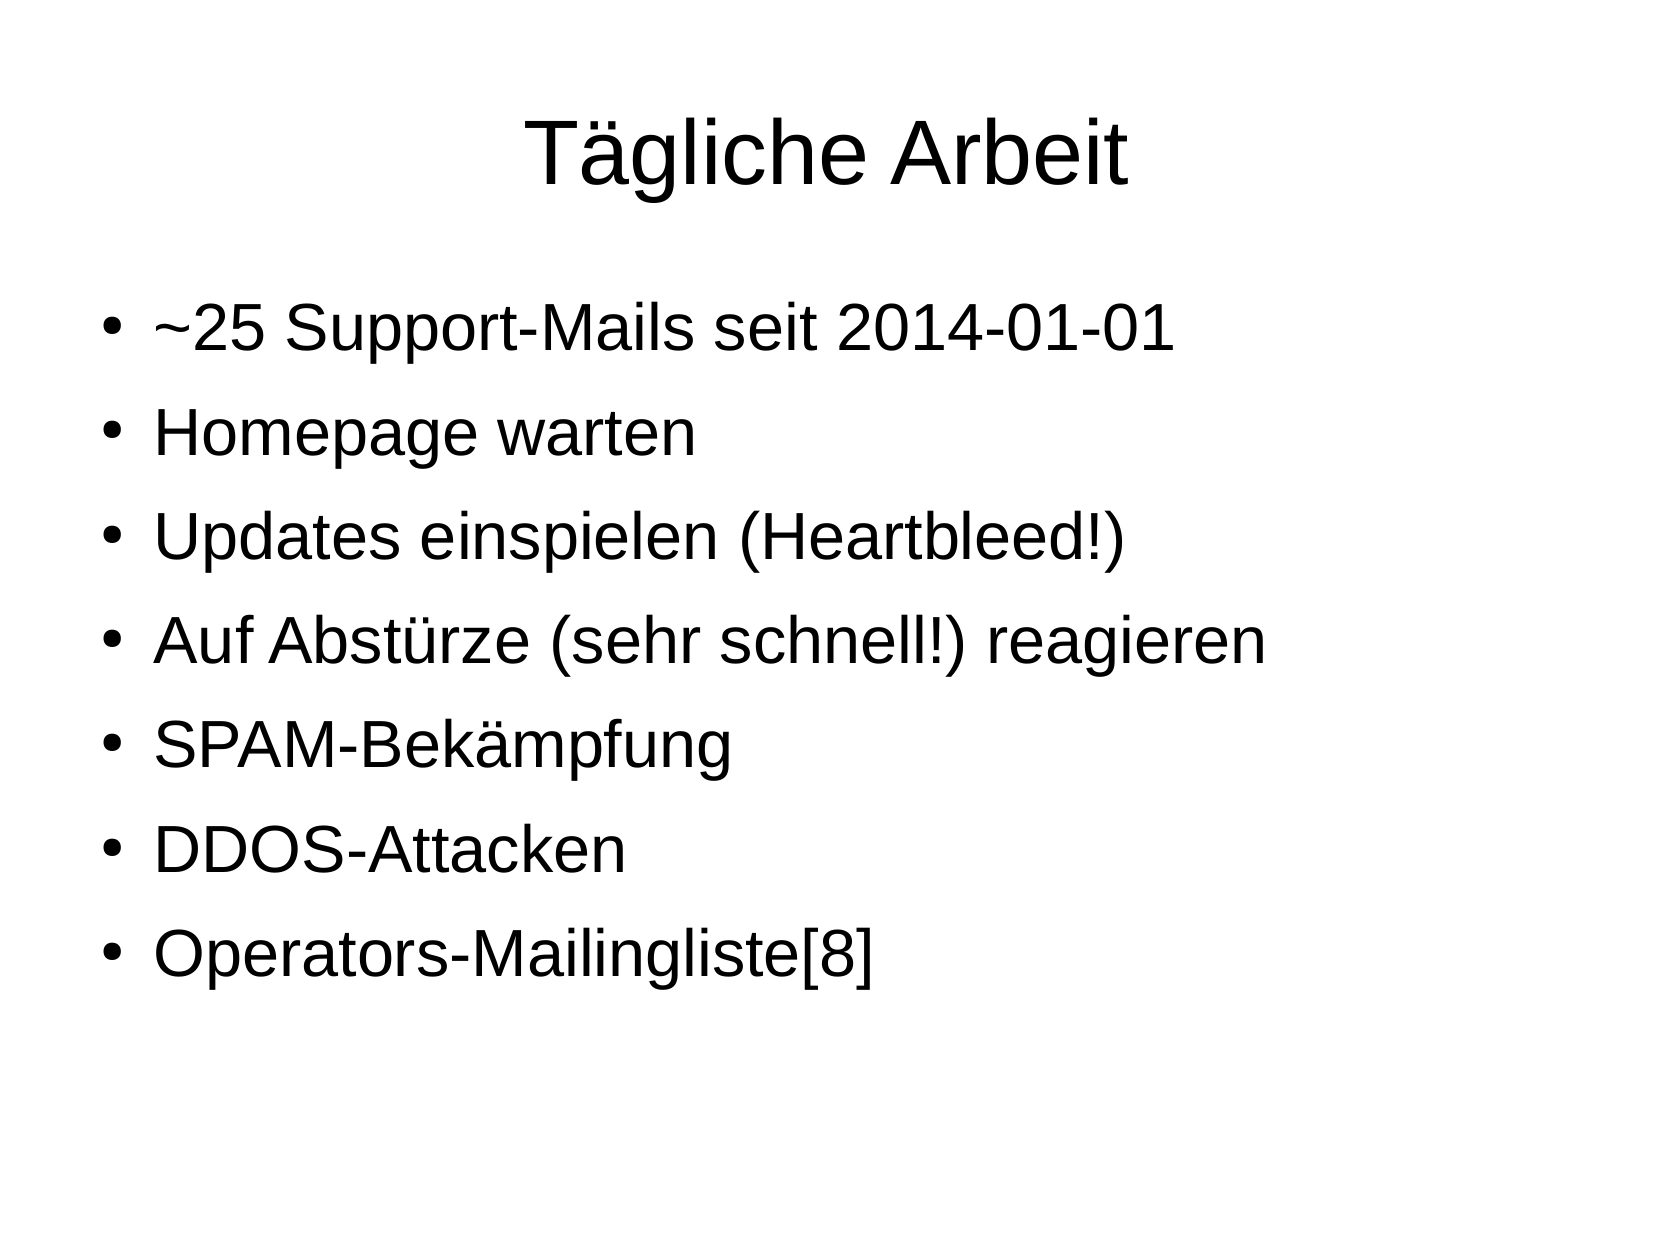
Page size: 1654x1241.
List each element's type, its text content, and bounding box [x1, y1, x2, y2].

list ~25 Support-Mails seit 2014-01-01 Homepage warten Updates einspielen (Heartbleed!) Auf Abstürze (sehr schnell!) reagieren SPAM-Bekämpfung DDOS-Attacken Operators-Mailingliste[8] [82, 290, 1571, 1010]
title Tägliche Arbeit [82, 49, 1571, 257]
